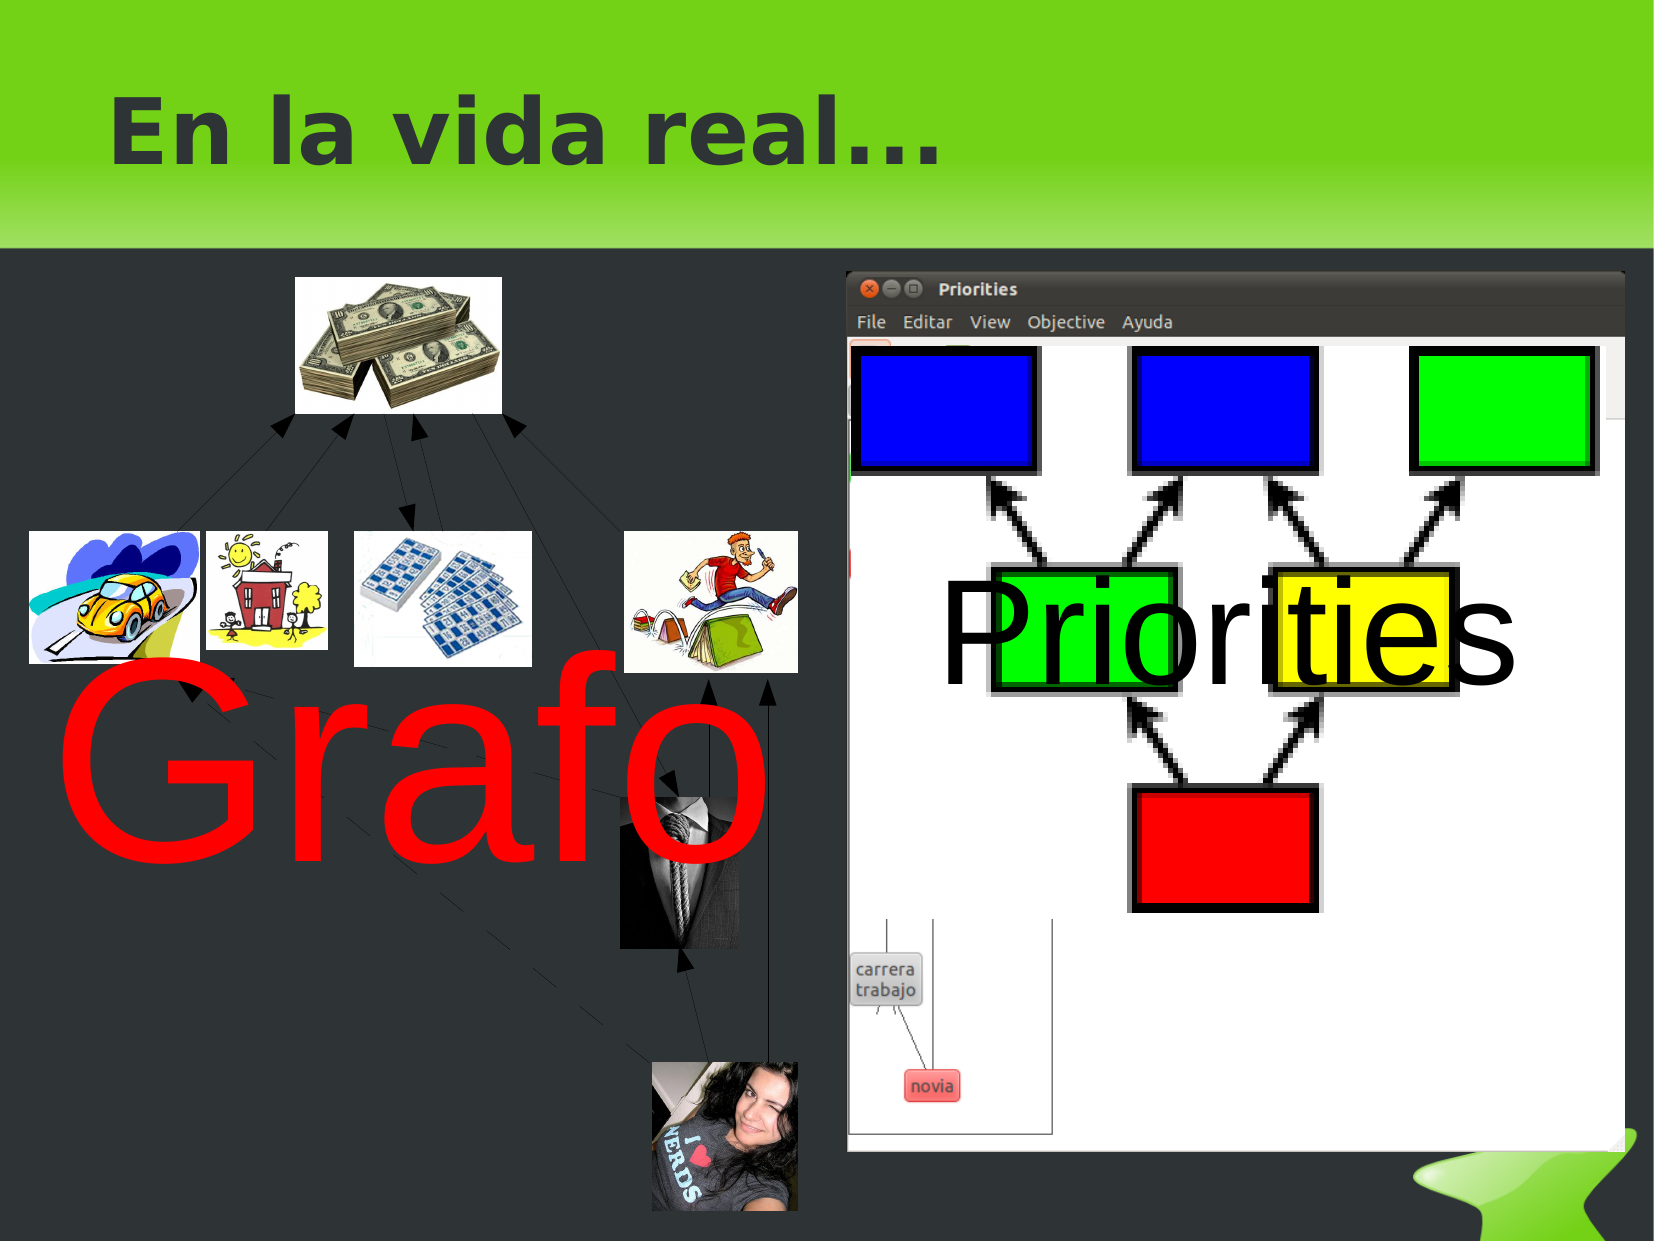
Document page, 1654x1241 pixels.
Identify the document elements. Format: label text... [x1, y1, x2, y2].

picture [0, 0, 1654, 1241]
text_box Grafo [29, 590, 798, 932]
title En la vida real... [106, 29, 1595, 237]
